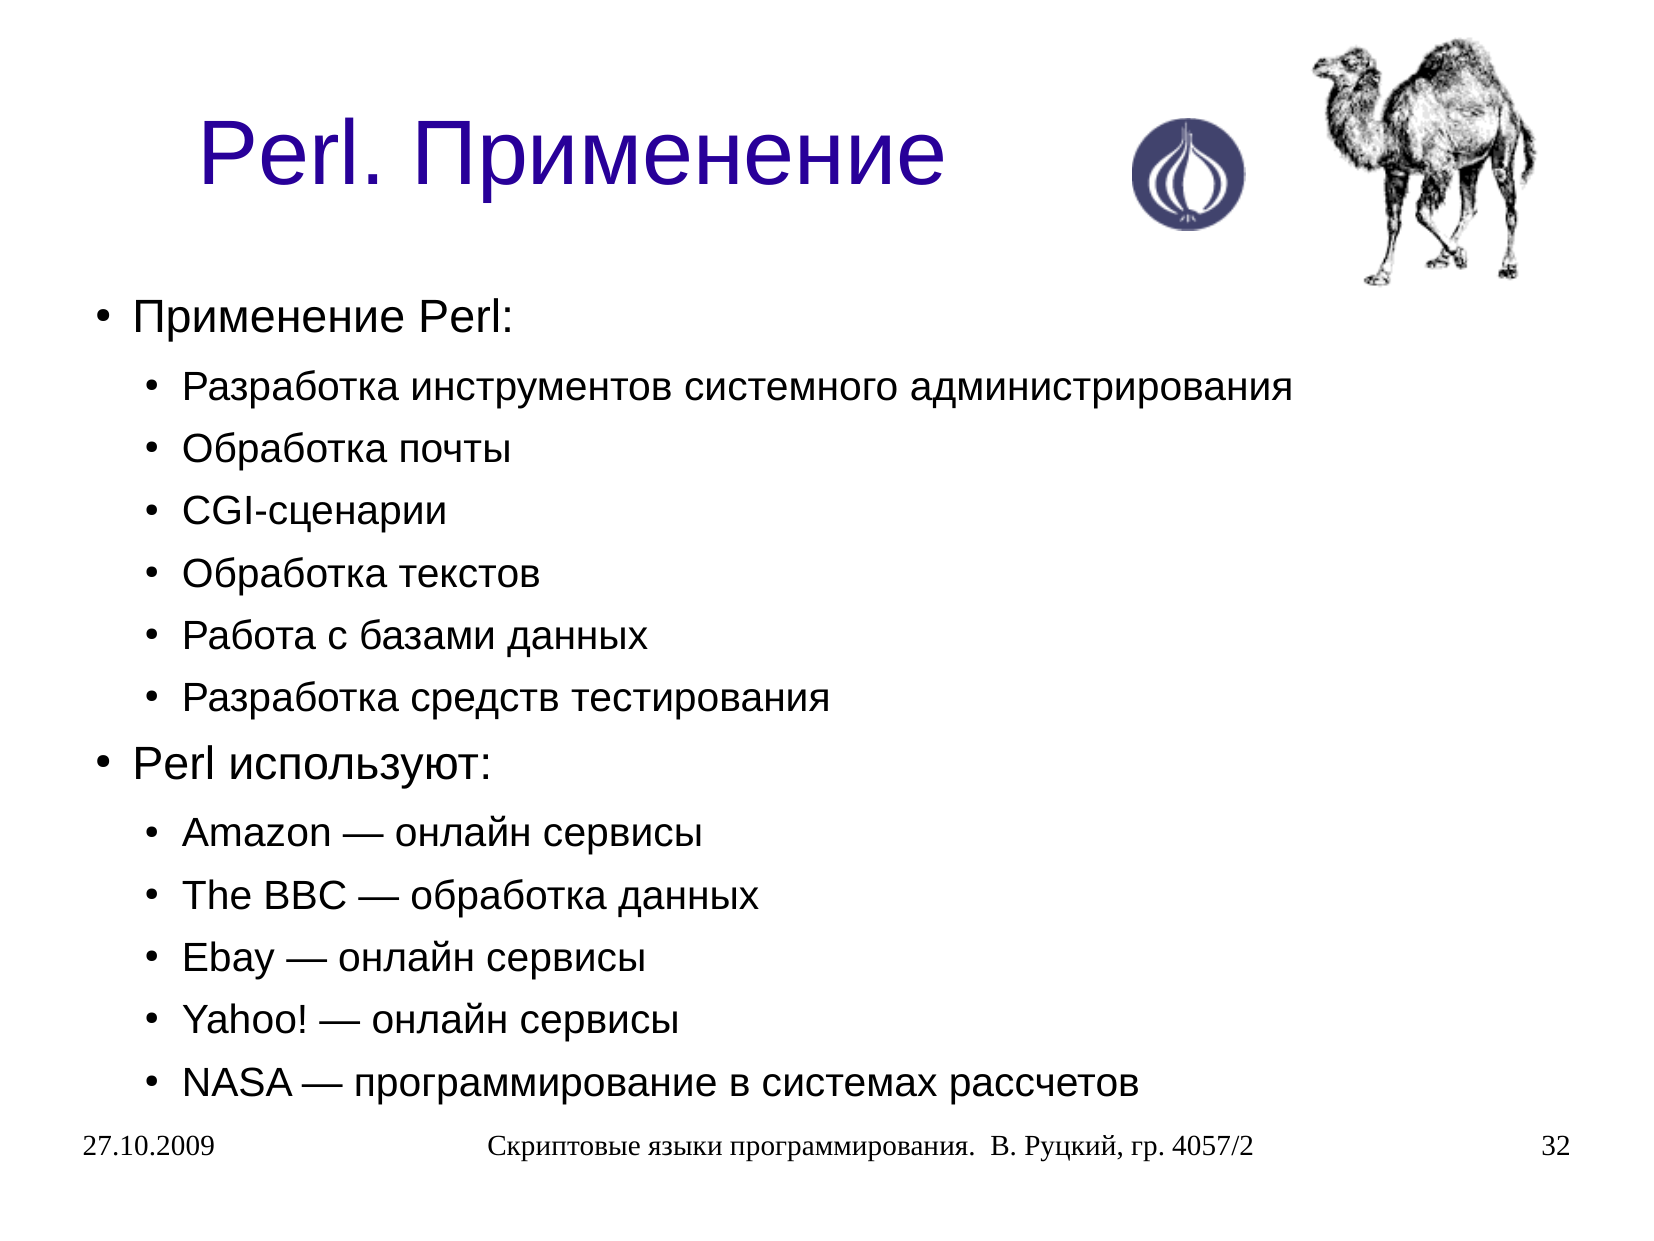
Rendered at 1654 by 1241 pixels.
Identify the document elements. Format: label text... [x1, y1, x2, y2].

title Perl. Применение [82, 56, 1063, 250]
picture [1299, 29, 1554, 293]
picture [1132, 118, 1246, 232]
list Применение Perl: Разработка инструментов системного администрирования Обработка почты CGI-сценарии Обработка текстов Работа с базами данных Разработка средств тестирования Perl используют: Amazon — онлайн сервисы The BBC — обработка данных Ebay — онлайн сервисы Yahoo! — онлайн сервисы NASA — программирование в системах рассчетов [82, 290, 1571, 1109]
